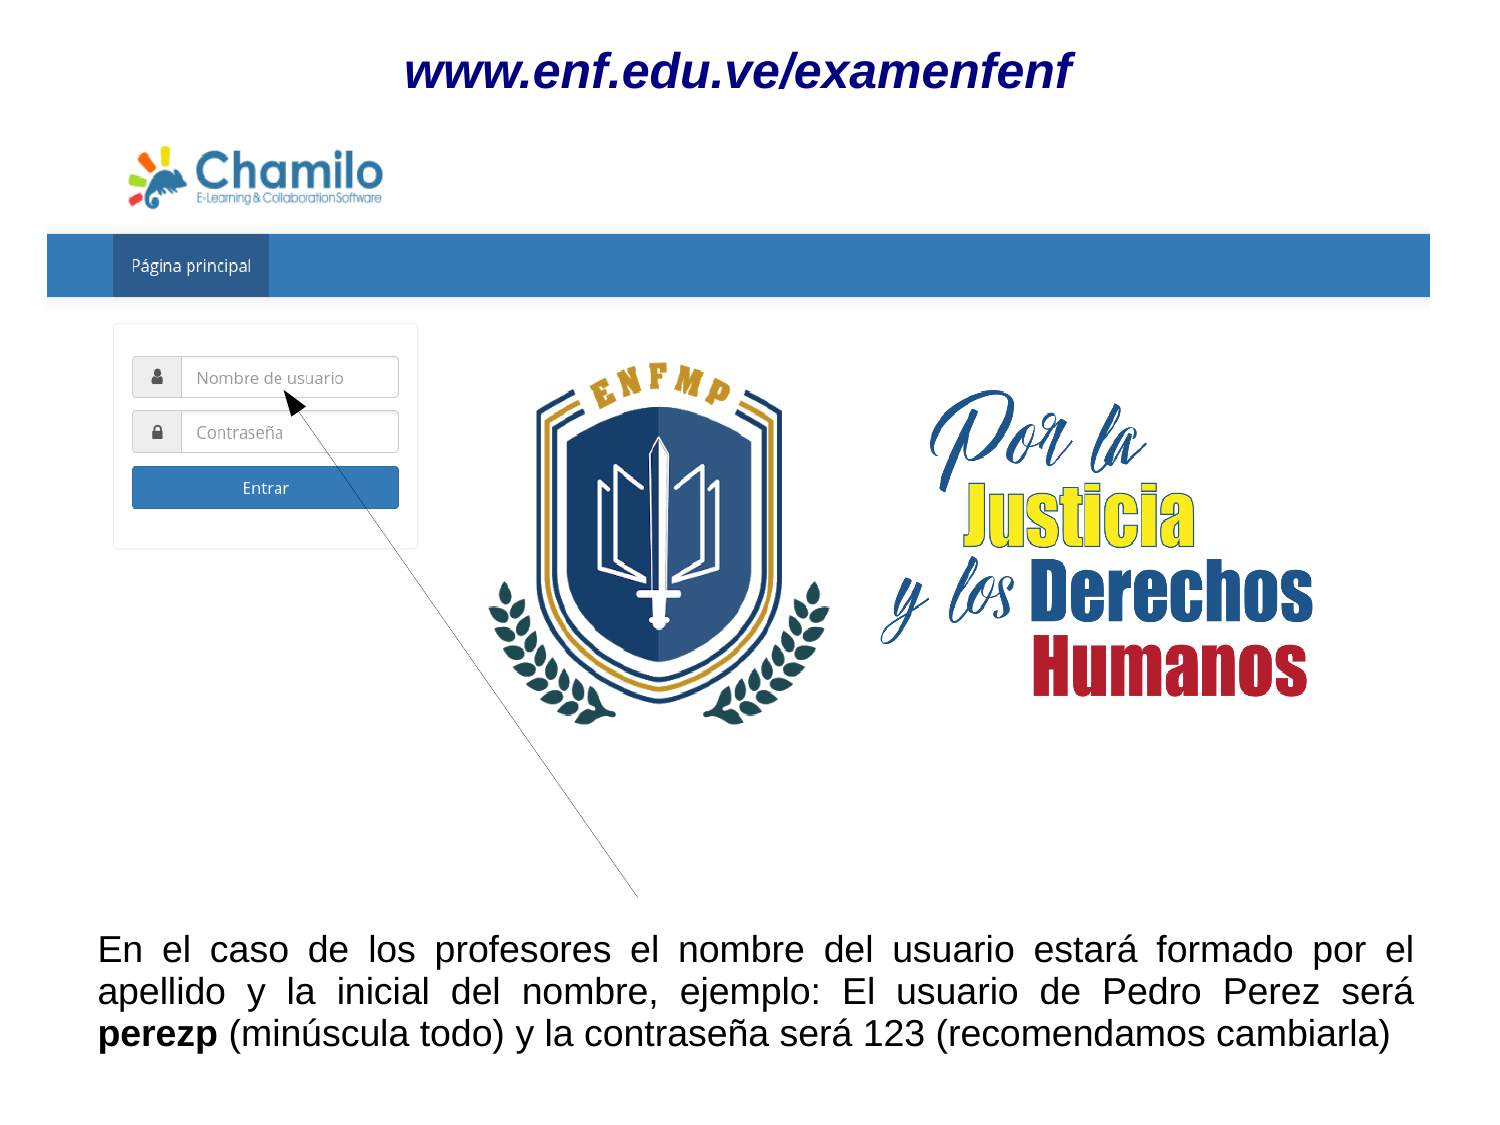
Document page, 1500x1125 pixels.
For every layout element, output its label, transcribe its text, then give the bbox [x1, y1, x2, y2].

picture [47, 135, 1430, 995]
text_box En el caso de los profesores el nombre del usuario estará formado por el apellido y la inicial del nombre, ejemplo: El usuario de Pedro Perez será perezp (minúscula todo) y la contraseña será 123 (recomendamos cambiarla) [82, 921, 1430, 1063]
text_box www.enf.edu.ve/examenfenf [94, 35, 1382, 107]
